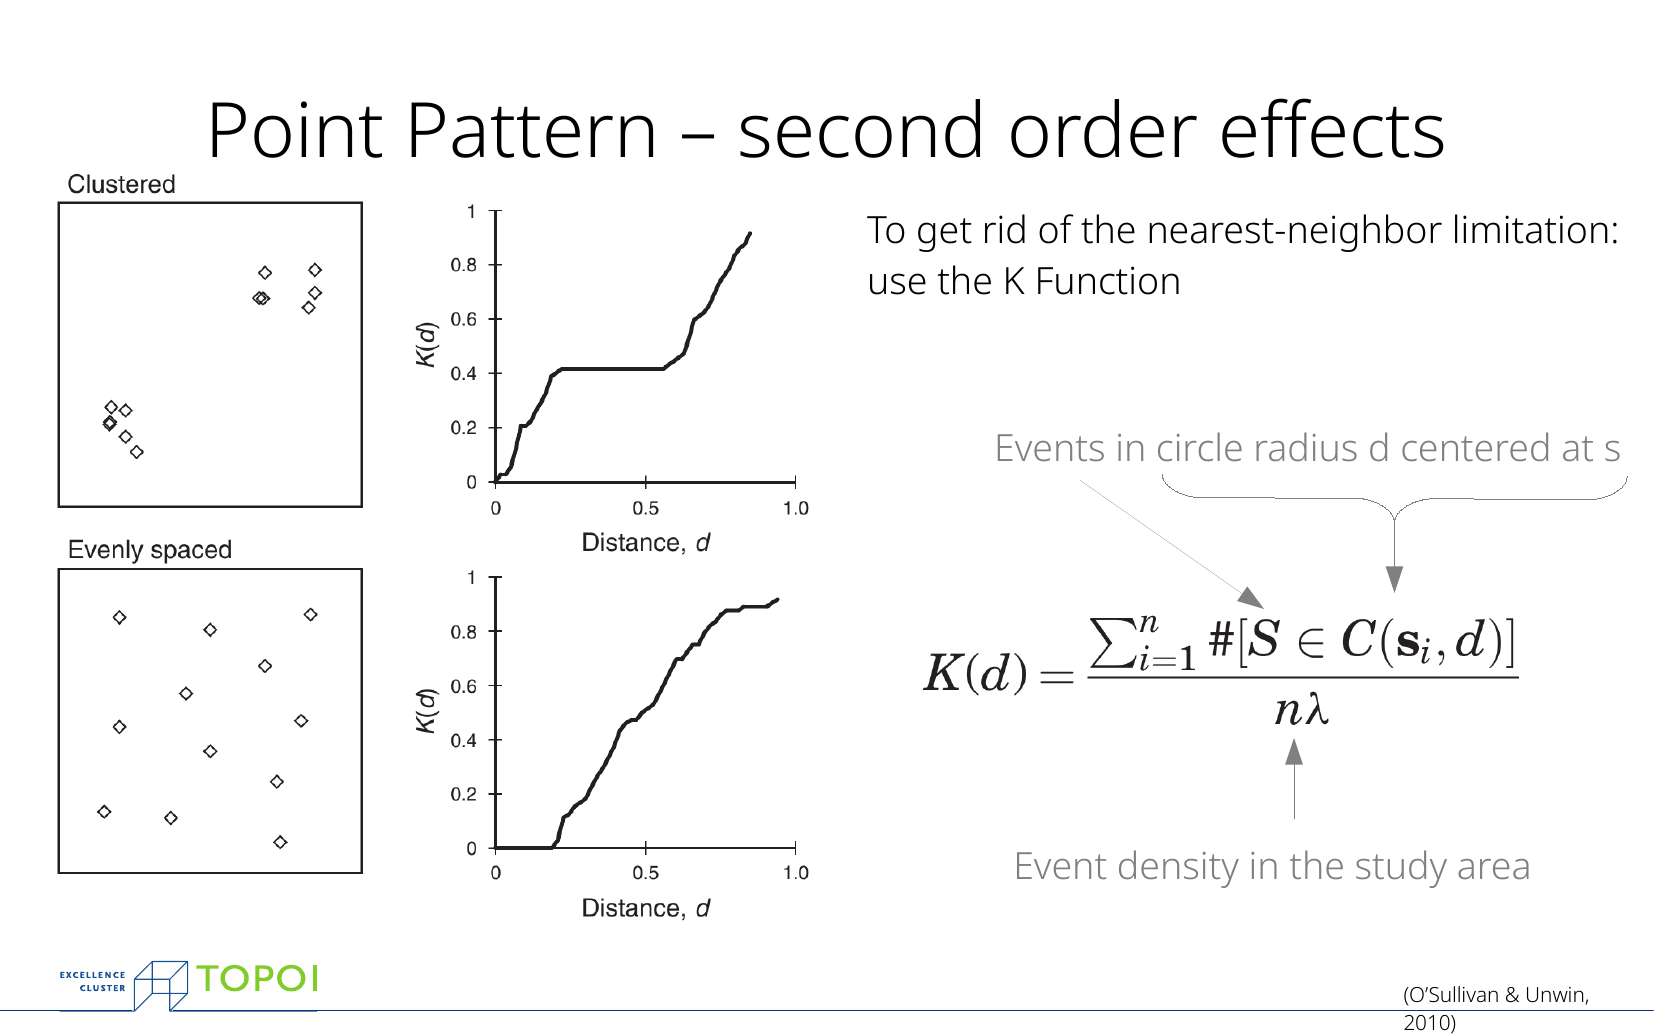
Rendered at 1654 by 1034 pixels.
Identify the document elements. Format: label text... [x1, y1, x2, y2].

picture [916, 596, 1529, 732]
text_box (O’Sullivan & Unwin, 2010) [1388, 972, 1654, 1016]
text_box Event density in the study area [998, 832, 1542, 899]
picture [45, 159, 817, 929]
title Point Pattern – second order effects [82, 41, 1571, 214]
text_box Events in circle radius d centered at s [979, 413, 1633, 480]
text_box To get rid of the nearest-neighbor limitation: use the K Function [852, 195, 1624, 314]
